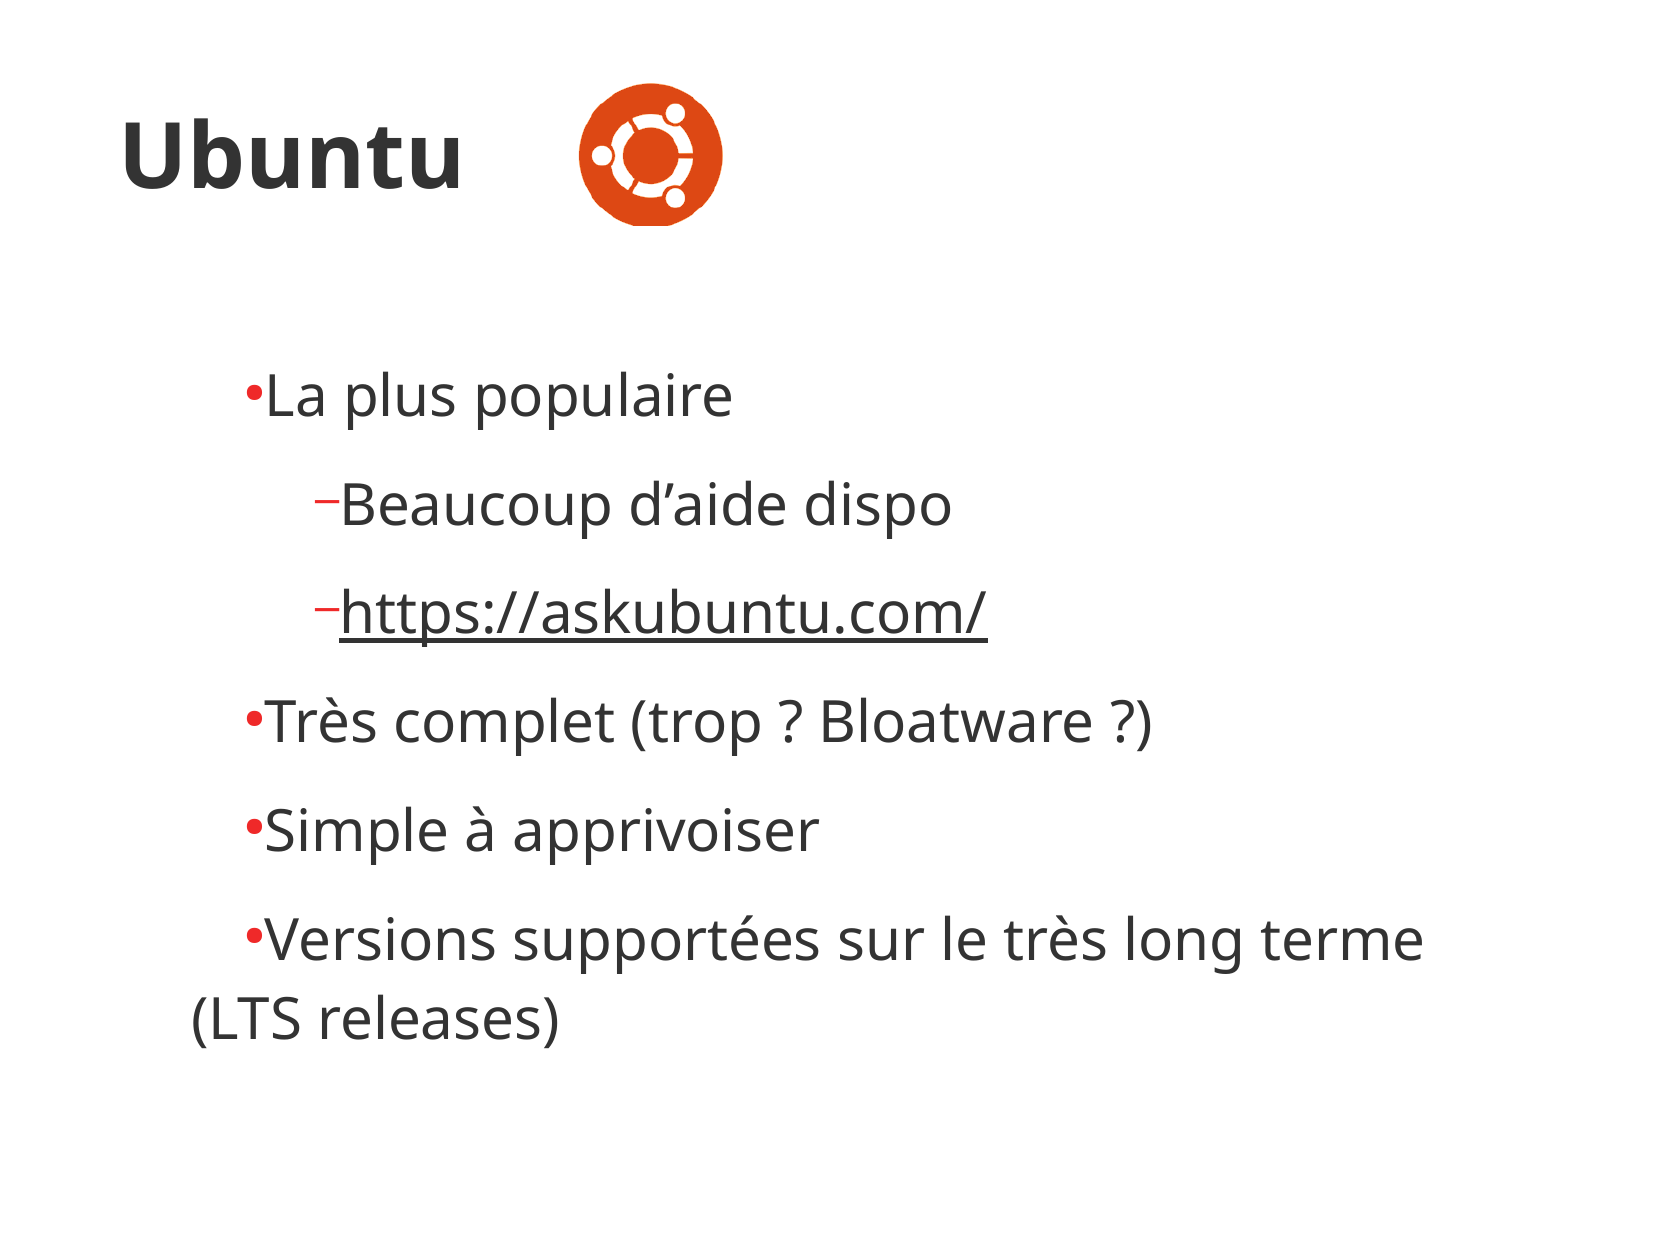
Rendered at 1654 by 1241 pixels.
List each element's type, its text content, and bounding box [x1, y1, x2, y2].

text_box [420, 465, 450, 539]
title Ubuntu [118, 49, 1571, 257]
list La plus populaire Beaucoup d’aide dispo https://askubuntu.com/ Très complet (trop ? Bloatware ?) Simple à apprivoiser Versions supportées sur le très long terme (LTS releases) [118, 354, 1536, 1074]
picture [510, 83, 796, 226]
